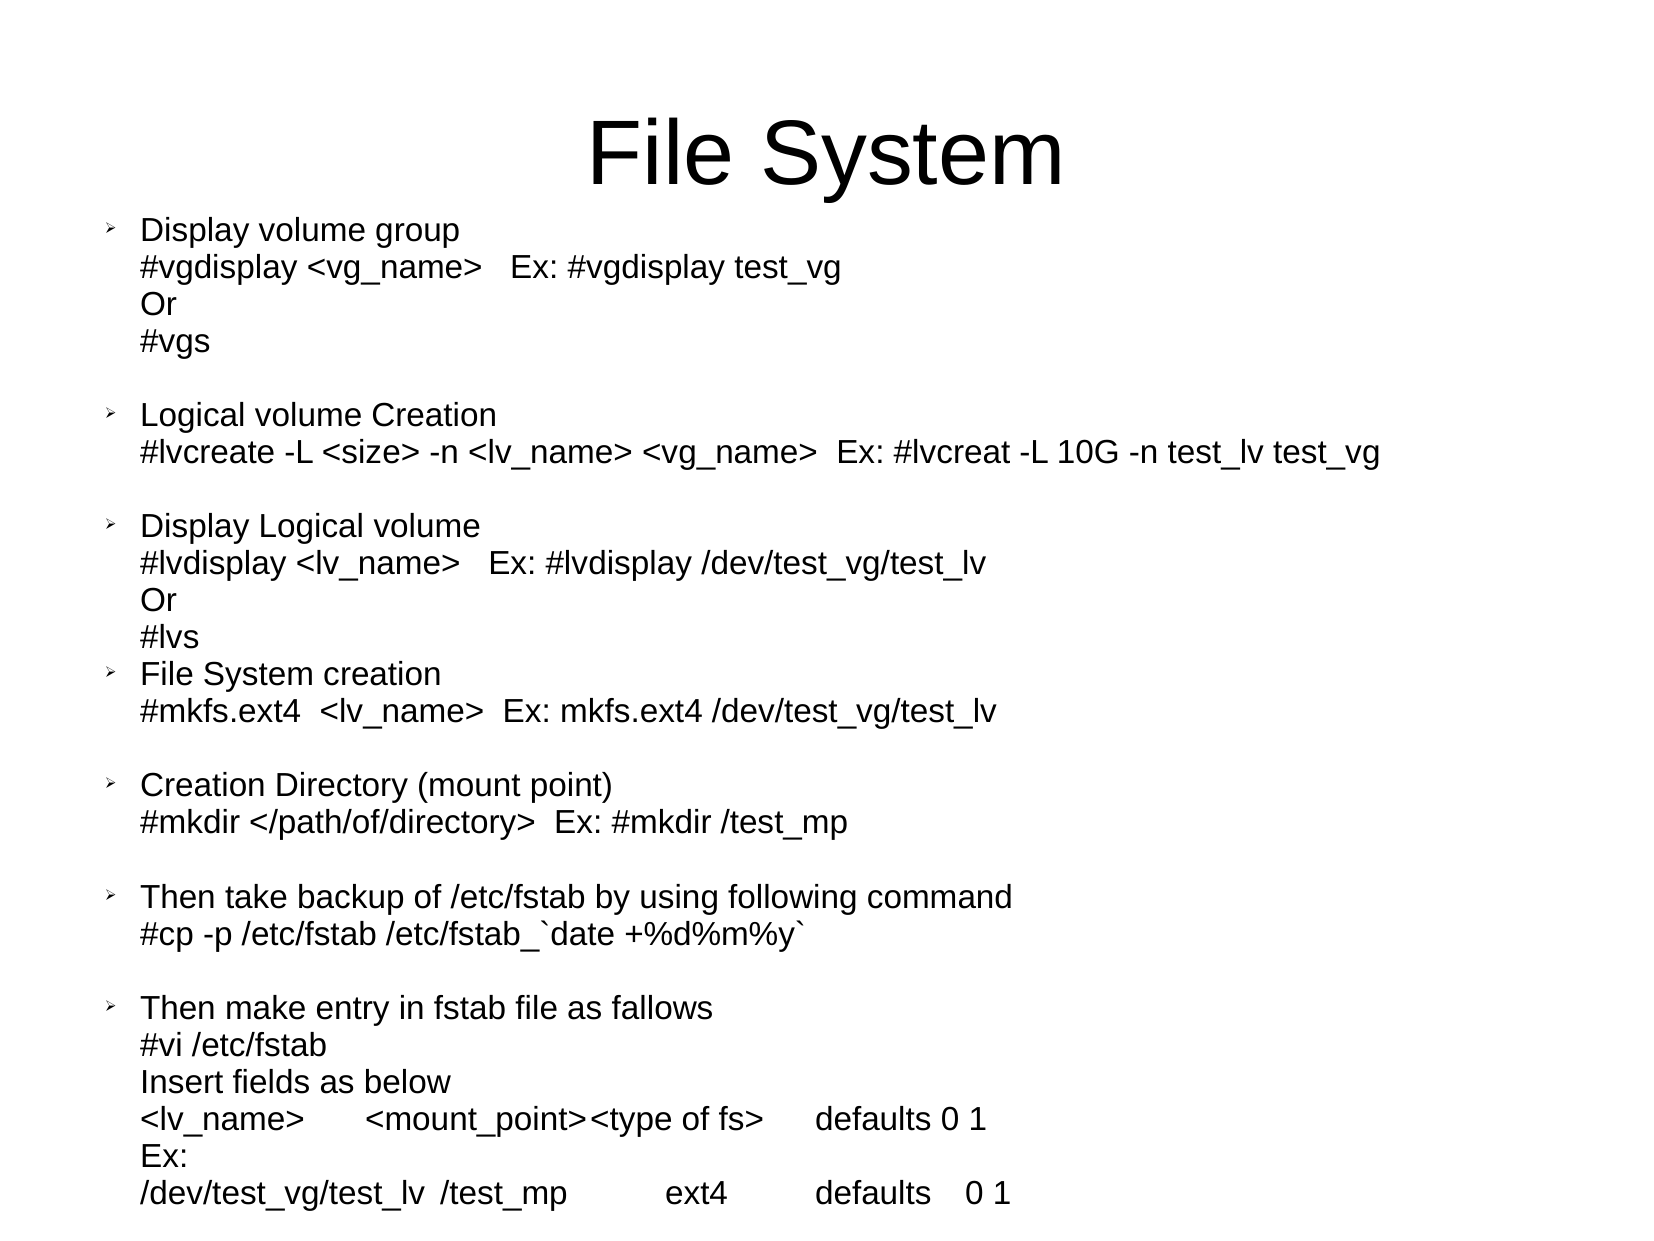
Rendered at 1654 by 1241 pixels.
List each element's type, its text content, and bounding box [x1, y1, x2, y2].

text_box Display volume group #vgdisplay <vg_name> Ex: #vgdisplay test_vg Or #vgs Logical volume Creation #lvcreate -L <size> -n <lv_name> <vg_name> Ex: #lvcreat -L 10G -n test_lv test_vg Display Logical volume #lvdisplay <lv_name> Ex: #lvdisplay /dev/test_vg/test_lv Or #lvs File System creation #mkfs.ext4 <lv_name> Ex: mkfs.ext4 /dev/test_vg/test_lv Creation Directory (mount point) #mkdir </path/of/directory> Ex: #mkdir /test_mp Then take backup of /etc/fstab by using following command #cp -p /etc/fstab /etc/fstab_`date +%d%m%y` Then make entry in fstab file as fallows #vi /etc/fstab Insert fields as below <lv_name> <mount_point> <type of fs> defaults 0 1 Ex: /dev/test_vg/test_lv /test_mp ext4 defaults 0 1 [90, 204, 1576, 1219]
title File System [82, 49, 1571, 257]
